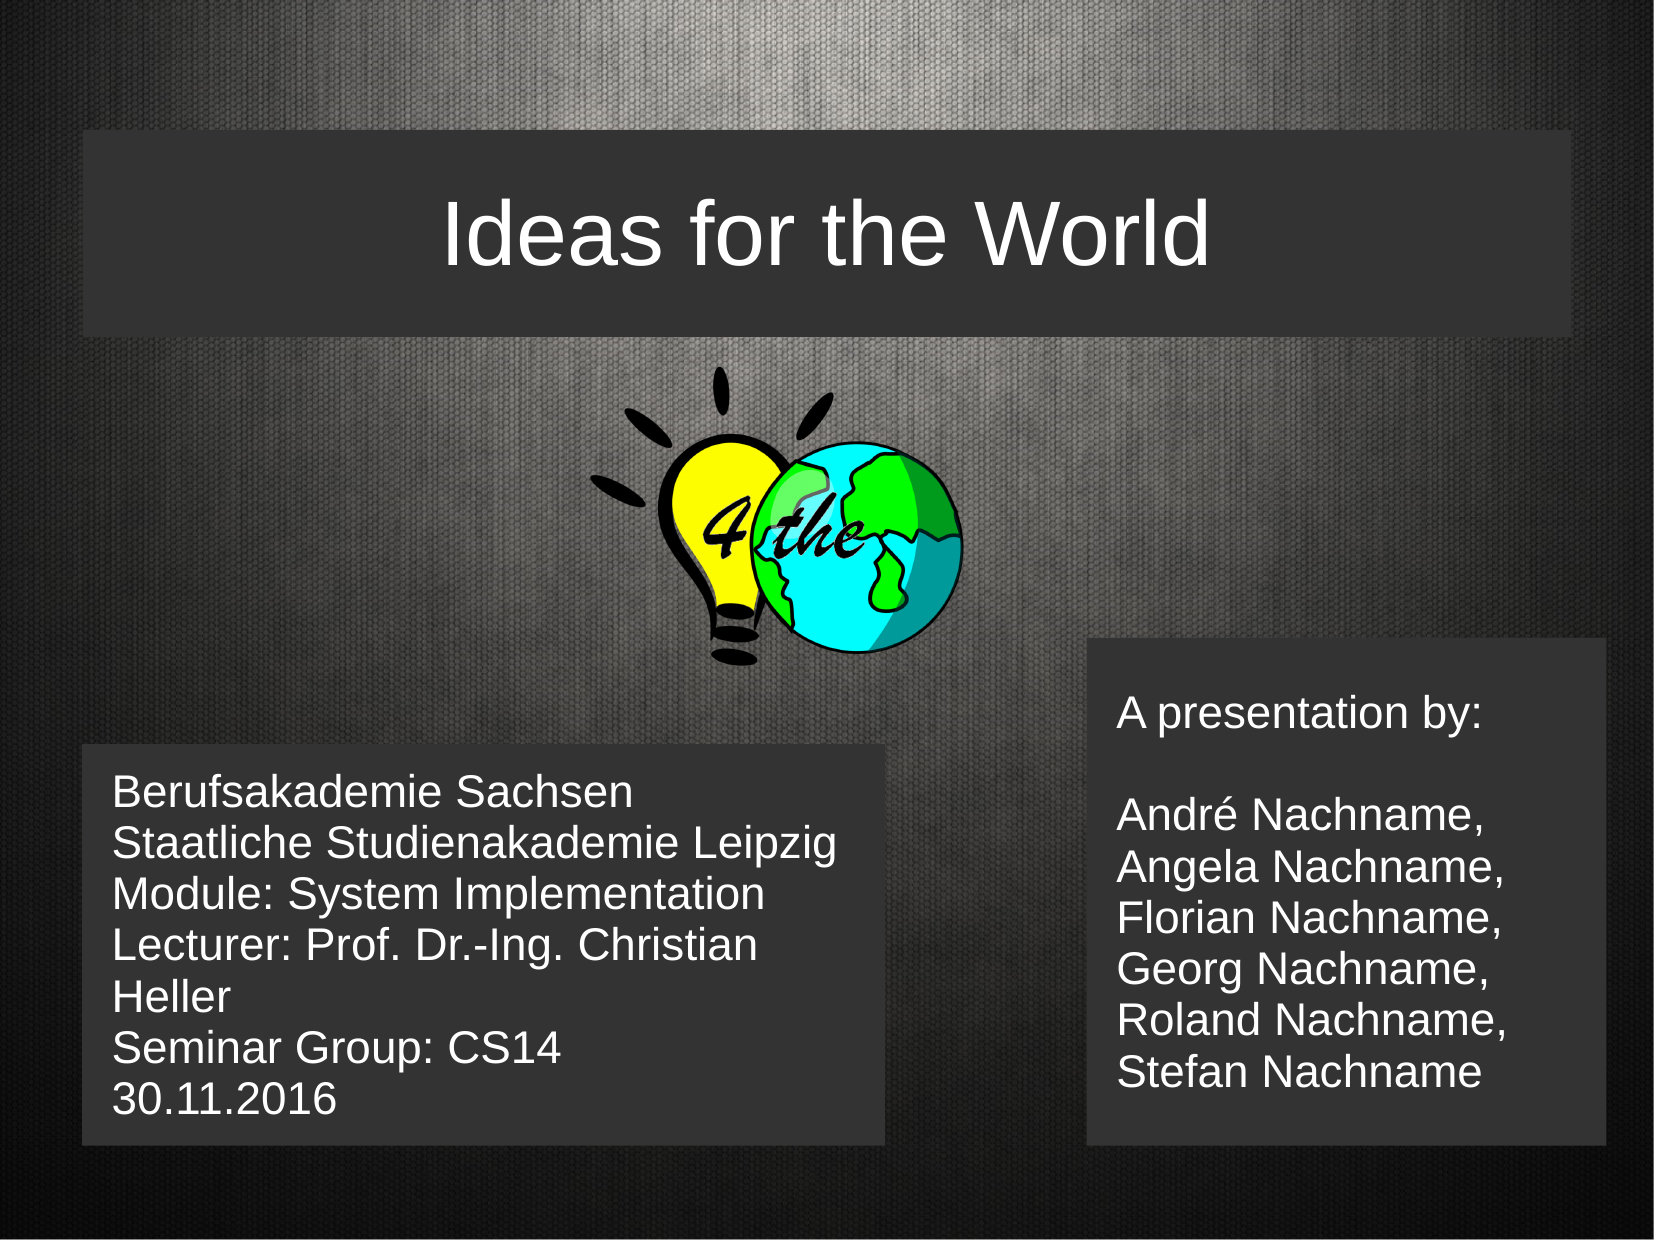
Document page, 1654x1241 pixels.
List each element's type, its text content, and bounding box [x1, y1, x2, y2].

text_box A presentation by: André Nachname, Angela Nachname, Florian Nachname, Georg Nachname, Roland Nachname, Stefan Nachname [1086, 637, 1607, 1146]
text_box Berufsakademie Sachsen Staatliche Studienakademie Leipzig Module: System Implementation Lecturer: Prof. Dr.-Ing. Christian Heller Seminar Group: CS14 30.11.2016 [82, 744, 886, 1146]
picture [0, 0, 1654, 1241]
title Ideas for the World [82, 129, 1571, 337]
